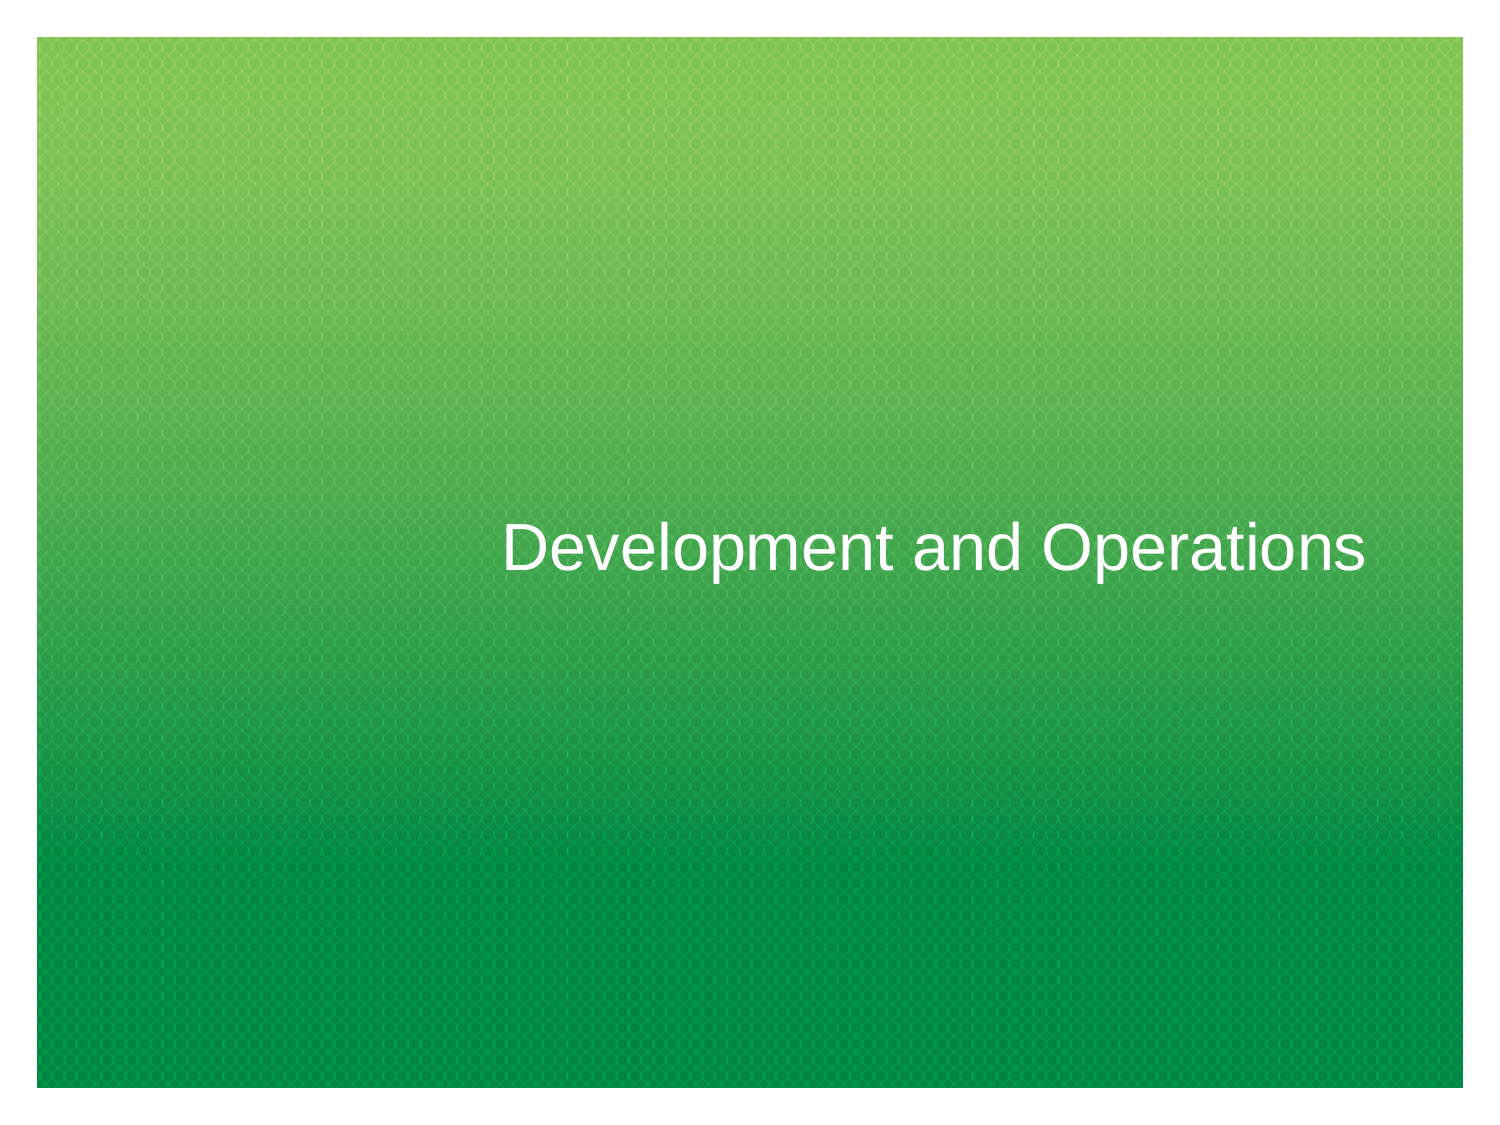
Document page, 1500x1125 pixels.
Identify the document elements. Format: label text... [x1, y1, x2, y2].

picture [37, 37, 1463, 1088]
text_box Development and Operations [134, 449, 1369, 638]
